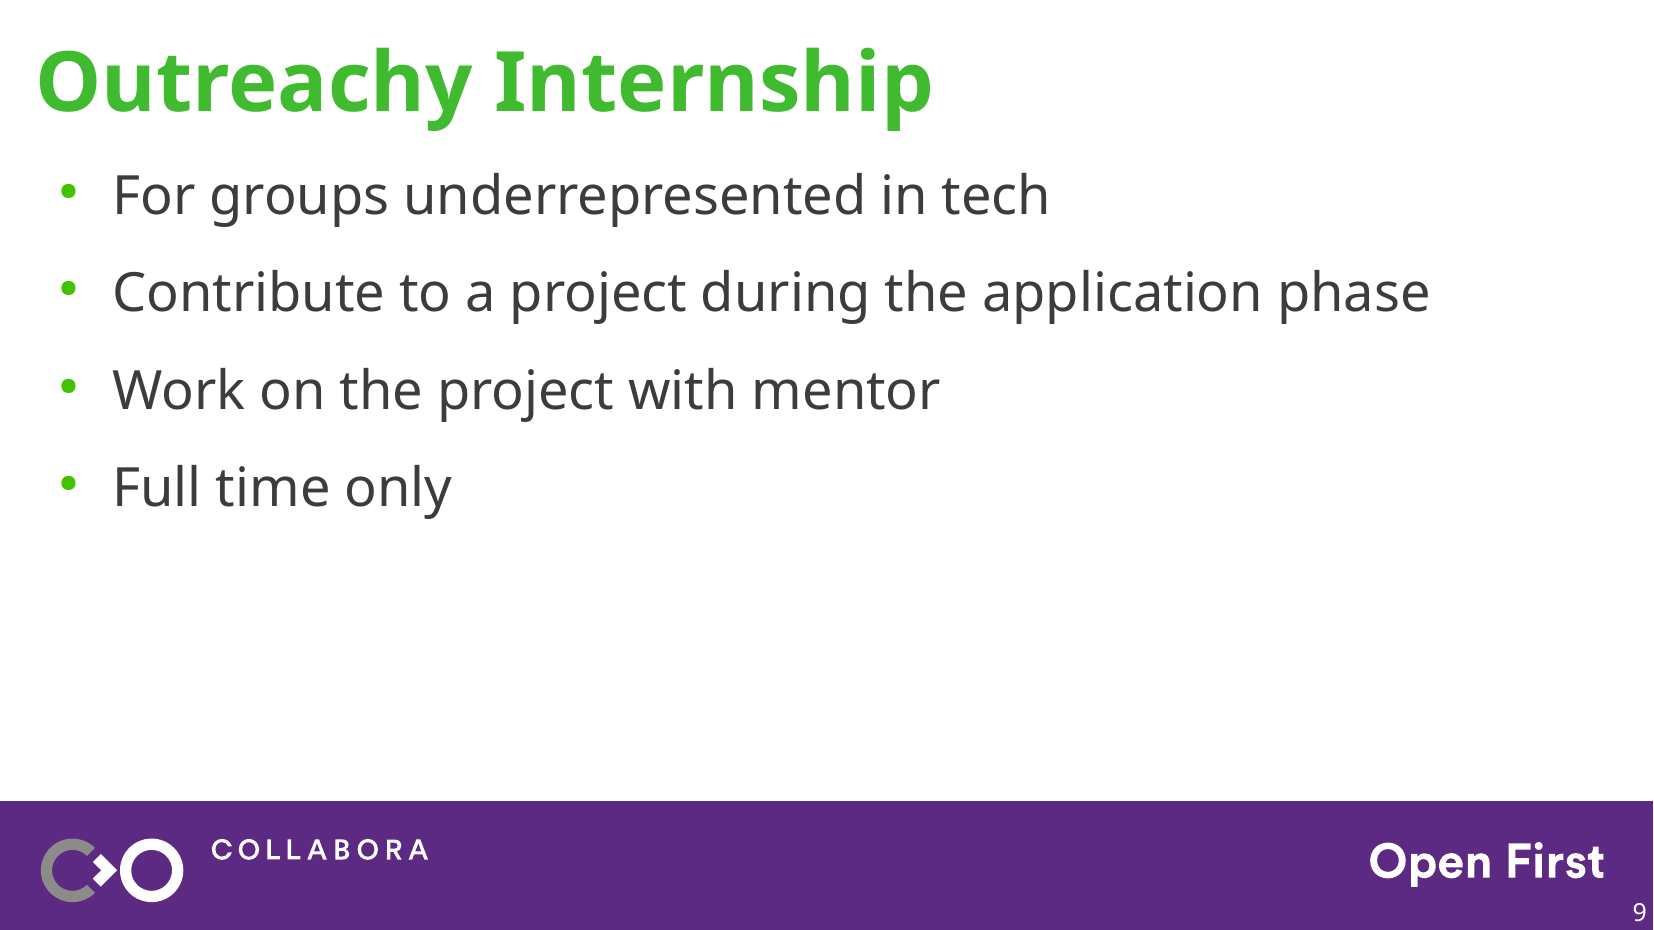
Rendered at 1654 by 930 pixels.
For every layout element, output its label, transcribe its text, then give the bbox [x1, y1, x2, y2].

list For groups underrepresented in tech Contribute to a project during the application phase Work on the project with mentor Full time only [41, 160, 1613, 804]
title Outreachy Internship [35, 28, 1608, 192]
